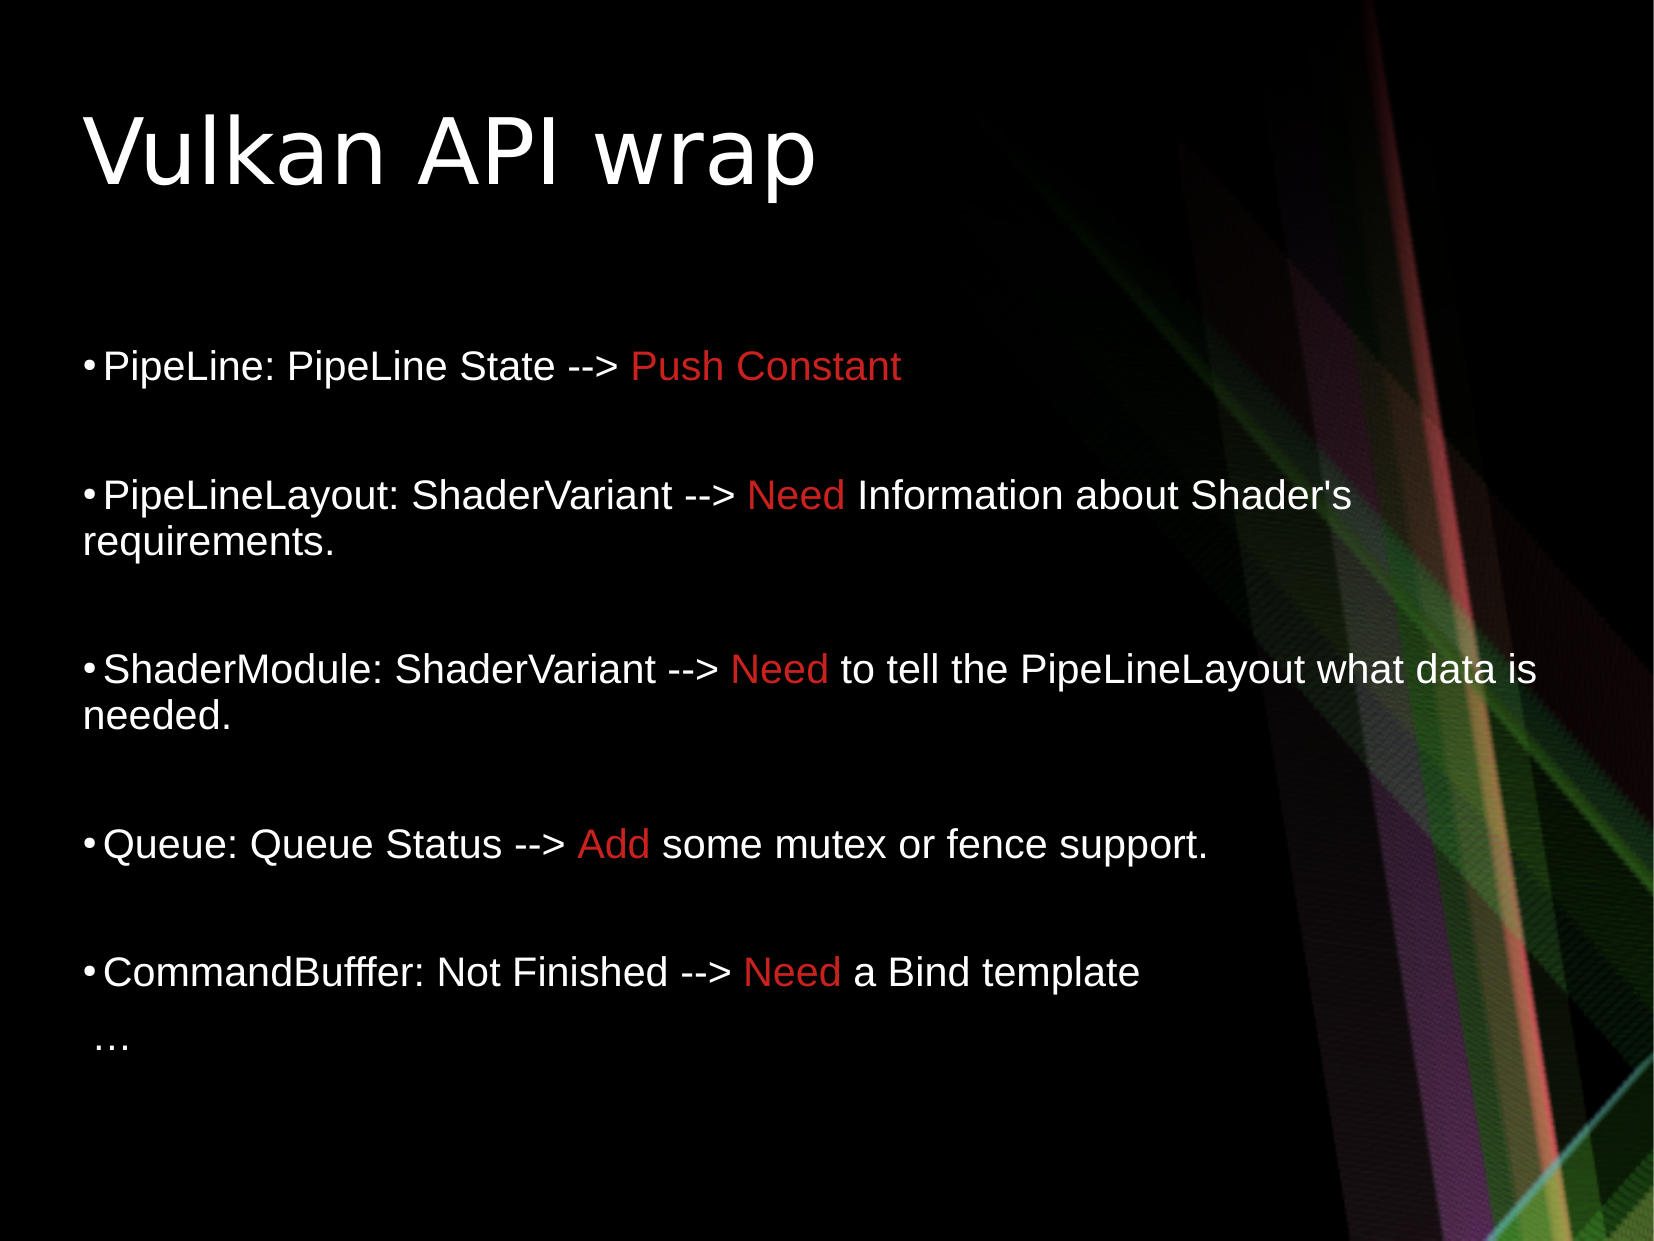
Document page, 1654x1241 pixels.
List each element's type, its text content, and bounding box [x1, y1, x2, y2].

list PipeLine: PipeLine State --> Push Constant PipeLineLayout: ShaderVariant --> Need Information about Shader's requirements. ShaderModule: ShaderVariant --> Need to tell the PipeLineLayout what data is needed. Queue: Queue Status --> Add some mutex or fence support. CommandBufffer: Not Finished --> Need a Bind template … [82, 343, 1571, 1063]
title Vulkan API wrap [82, 49, 1571, 257]
picture [0, 0, 1654, 1241]
